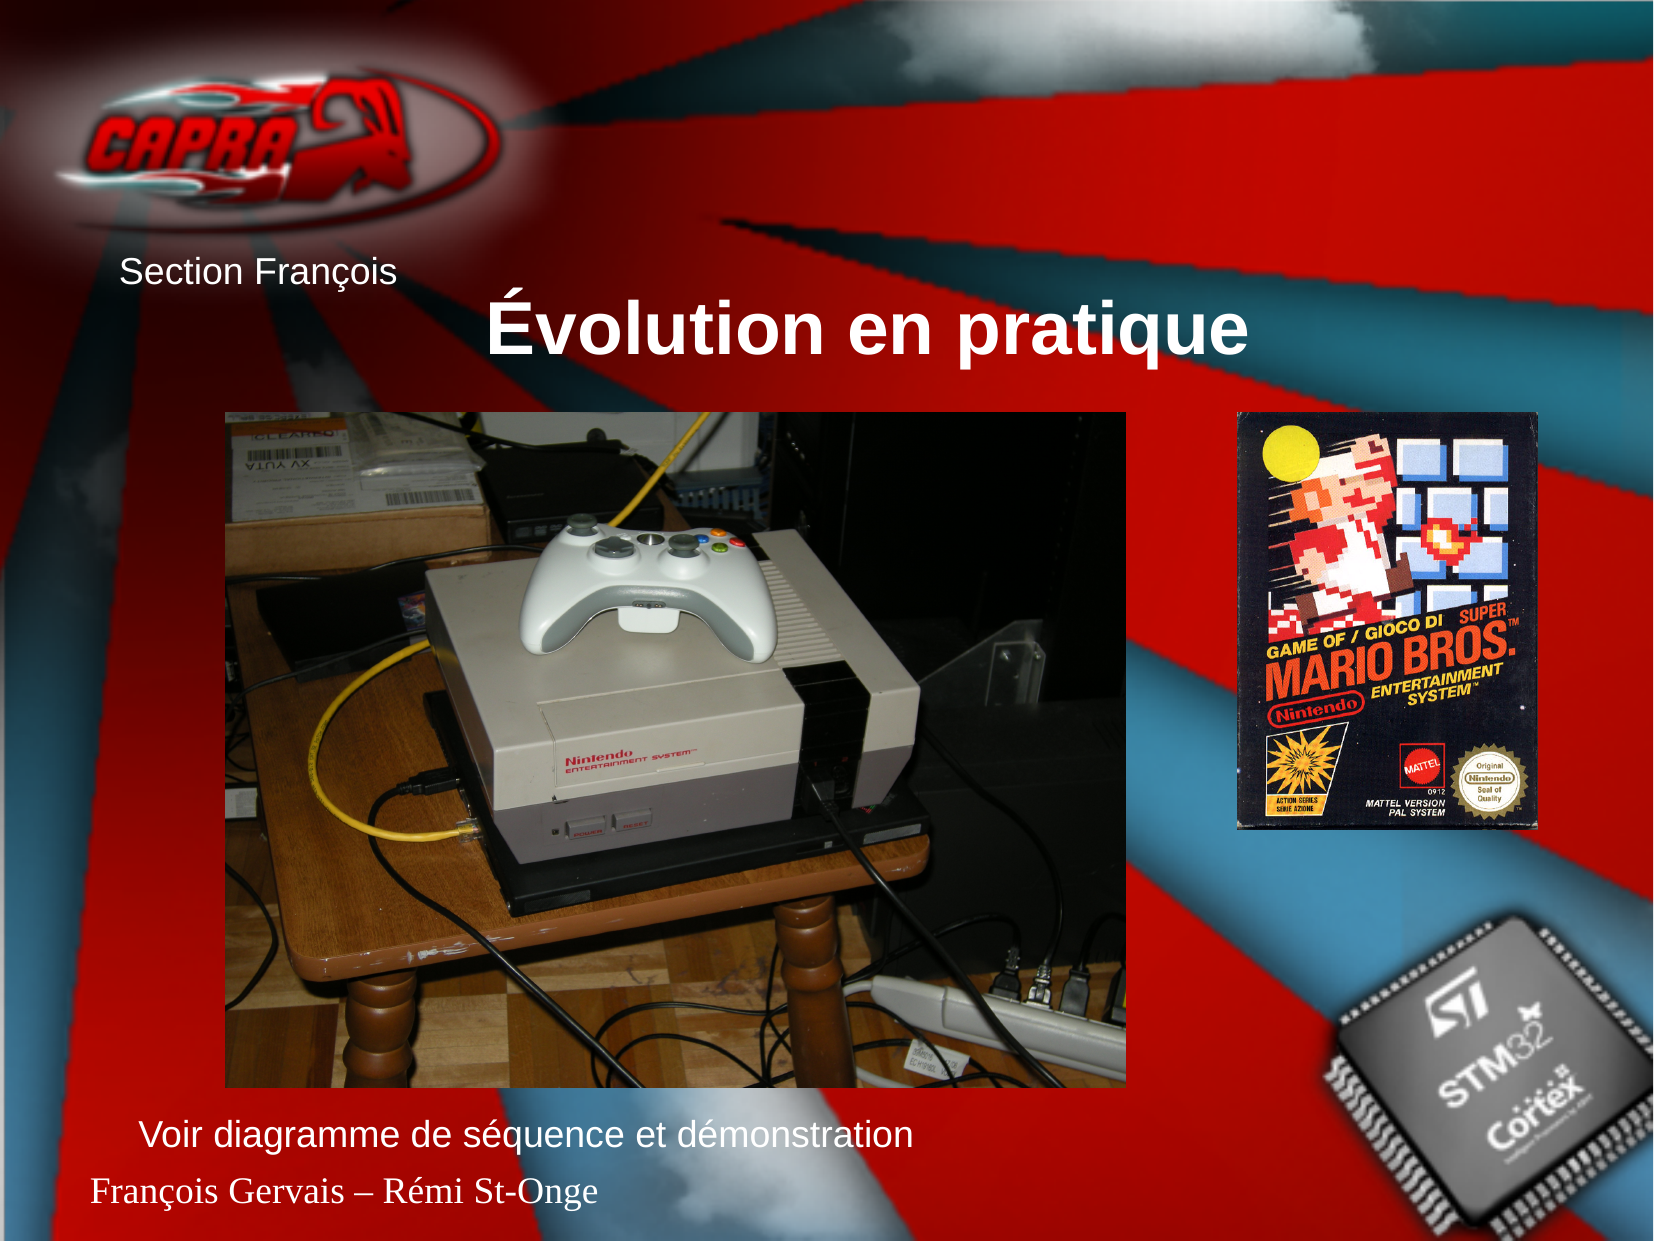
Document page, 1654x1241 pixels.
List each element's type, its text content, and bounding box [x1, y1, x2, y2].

text_box François Gervais – Rémi St-Onge [75, 1162, 614, 1220]
picture [0, 0, 1654, 1241]
text_box Voir diagramme de séquence et démonstration [123, 1105, 929, 1163]
text_box Section François [104, 243, 413, 301]
title Évolution en pratique [124, 225, 1613, 433]
